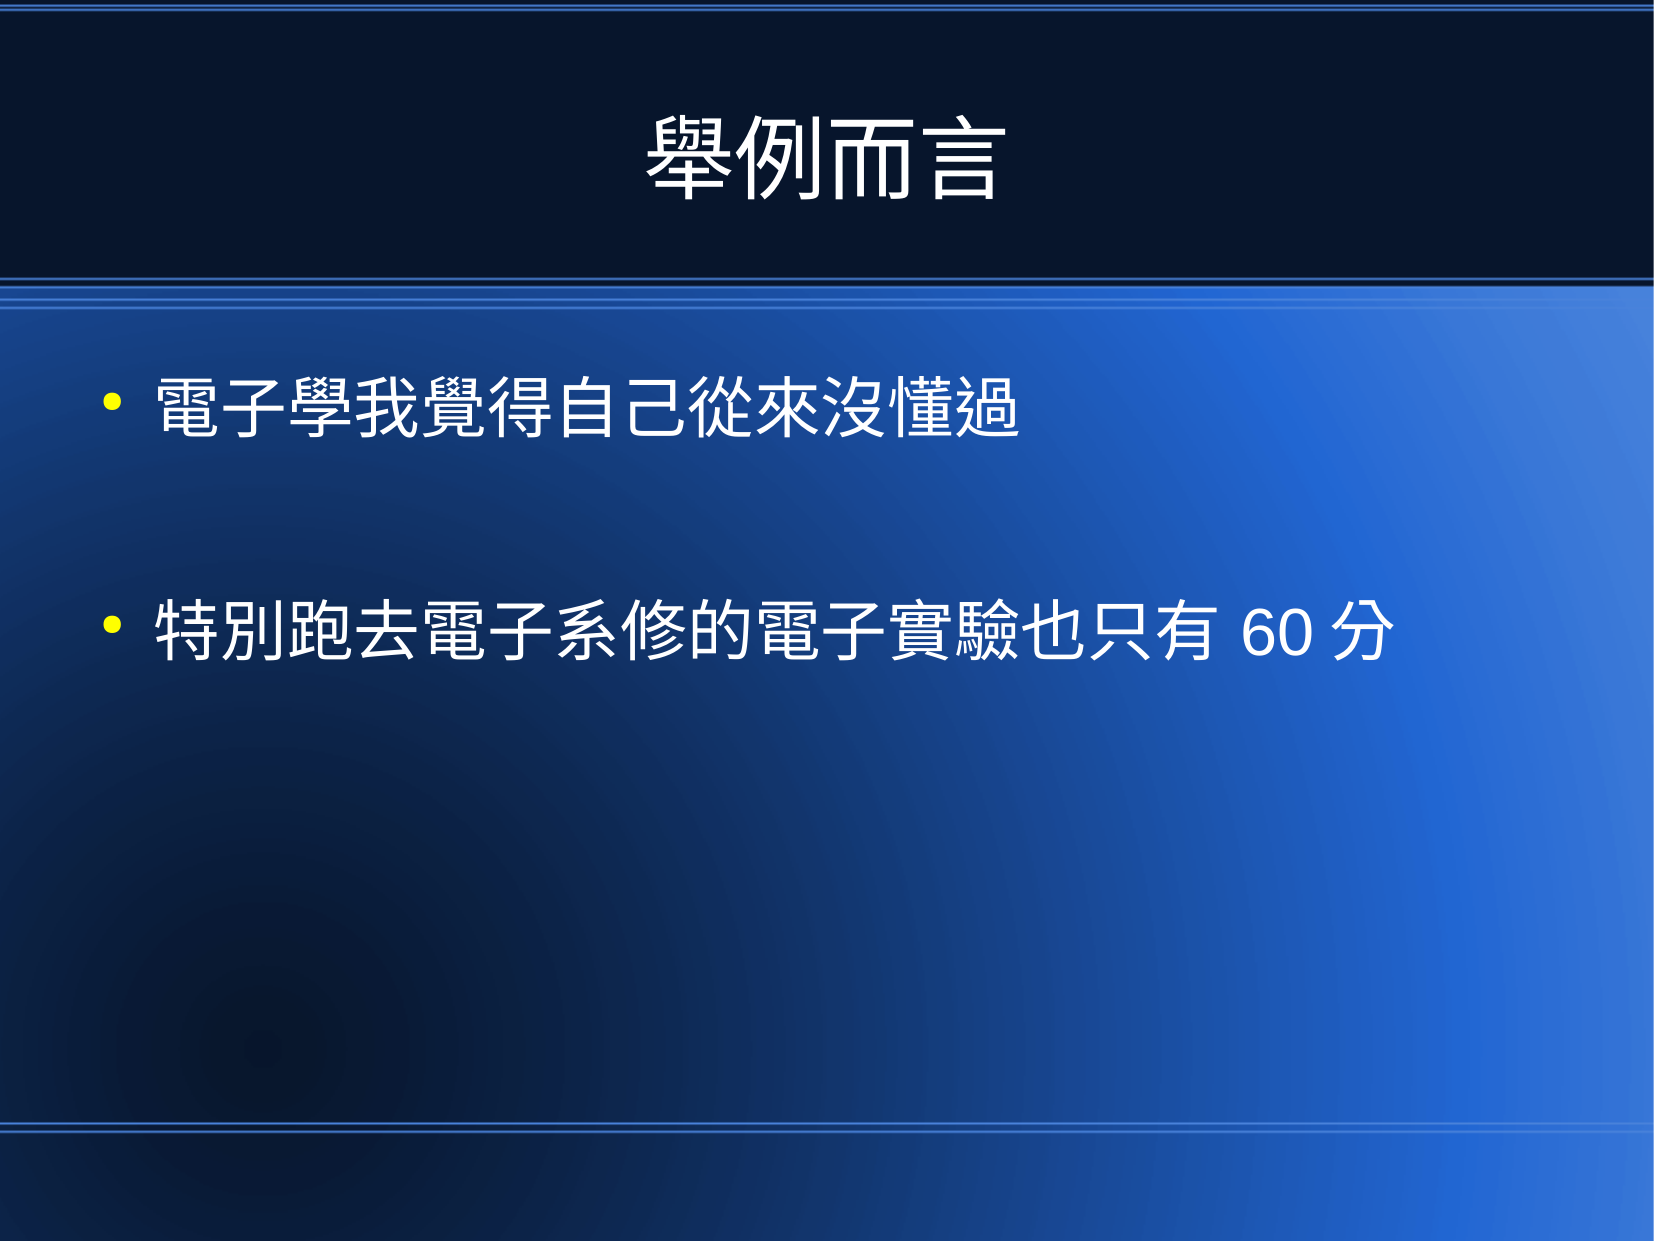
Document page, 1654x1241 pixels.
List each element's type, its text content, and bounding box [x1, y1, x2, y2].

picture [0, 0, 1654, 1241]
title 舉例而言 [82, 49, 1571, 257]
list 電子學我覺得自己從來沒懂過 特別跑去電子系修的電子實驗也只有60分 [82, 355, 1571, 1075]
